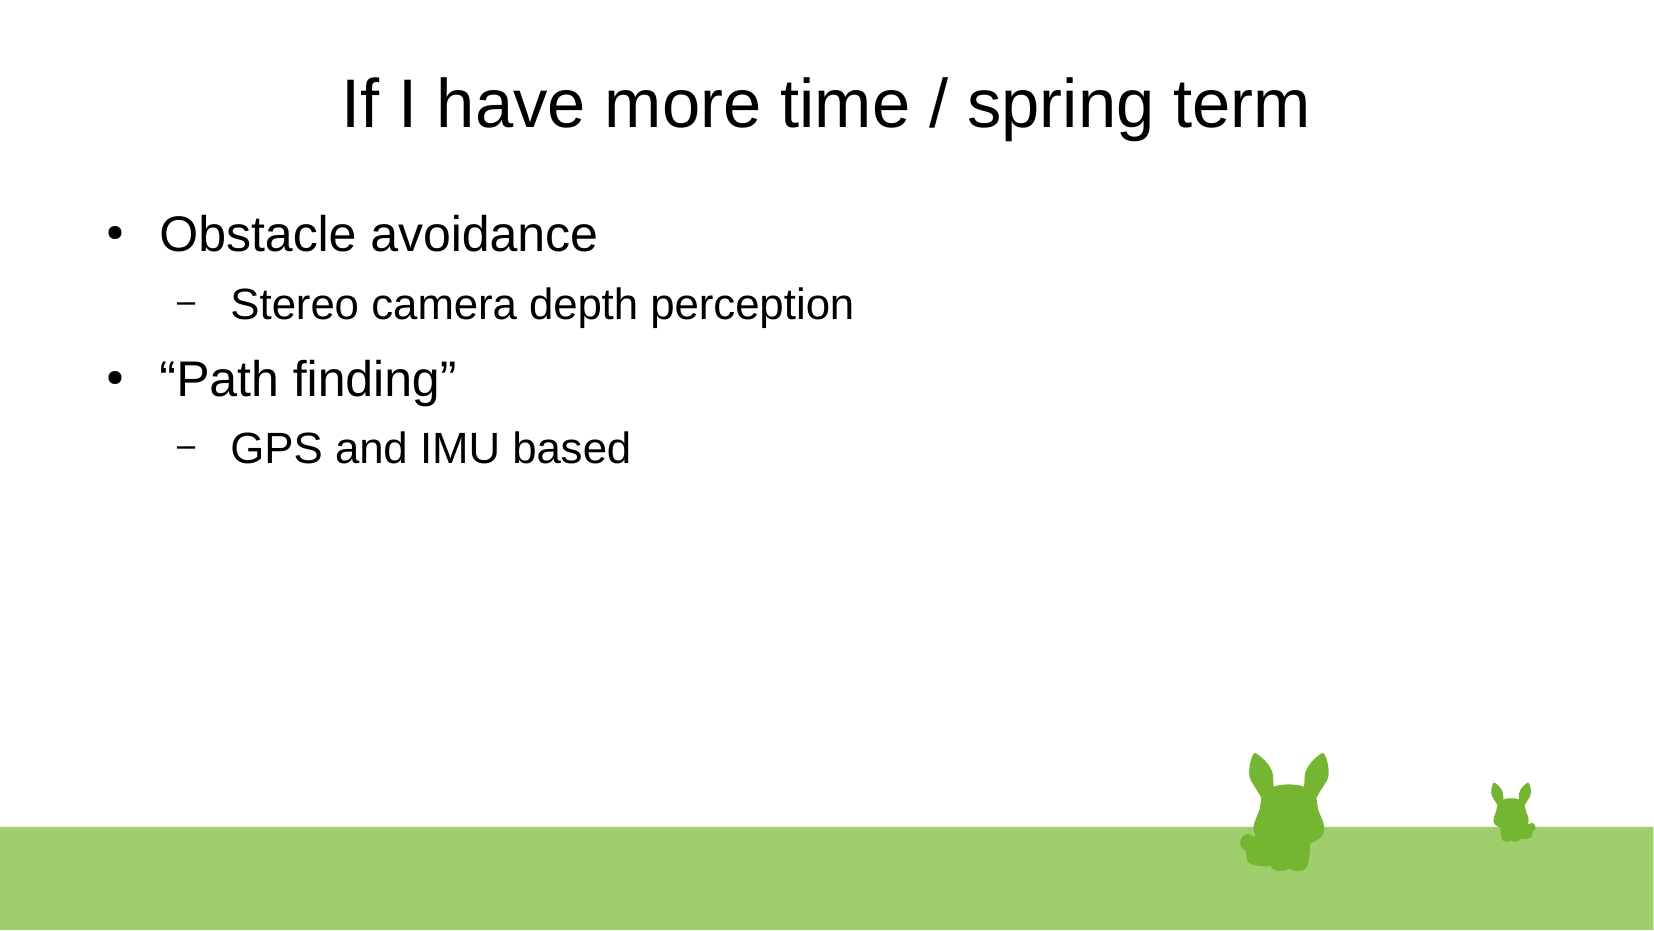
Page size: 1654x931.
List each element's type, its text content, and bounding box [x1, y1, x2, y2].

list Obstacle avoidance Stereo camera depth perception “Path finding” GPS and IMU based [88, 206, 1565, 739]
title If I have more time / spring term [88, 29, 1565, 178]
